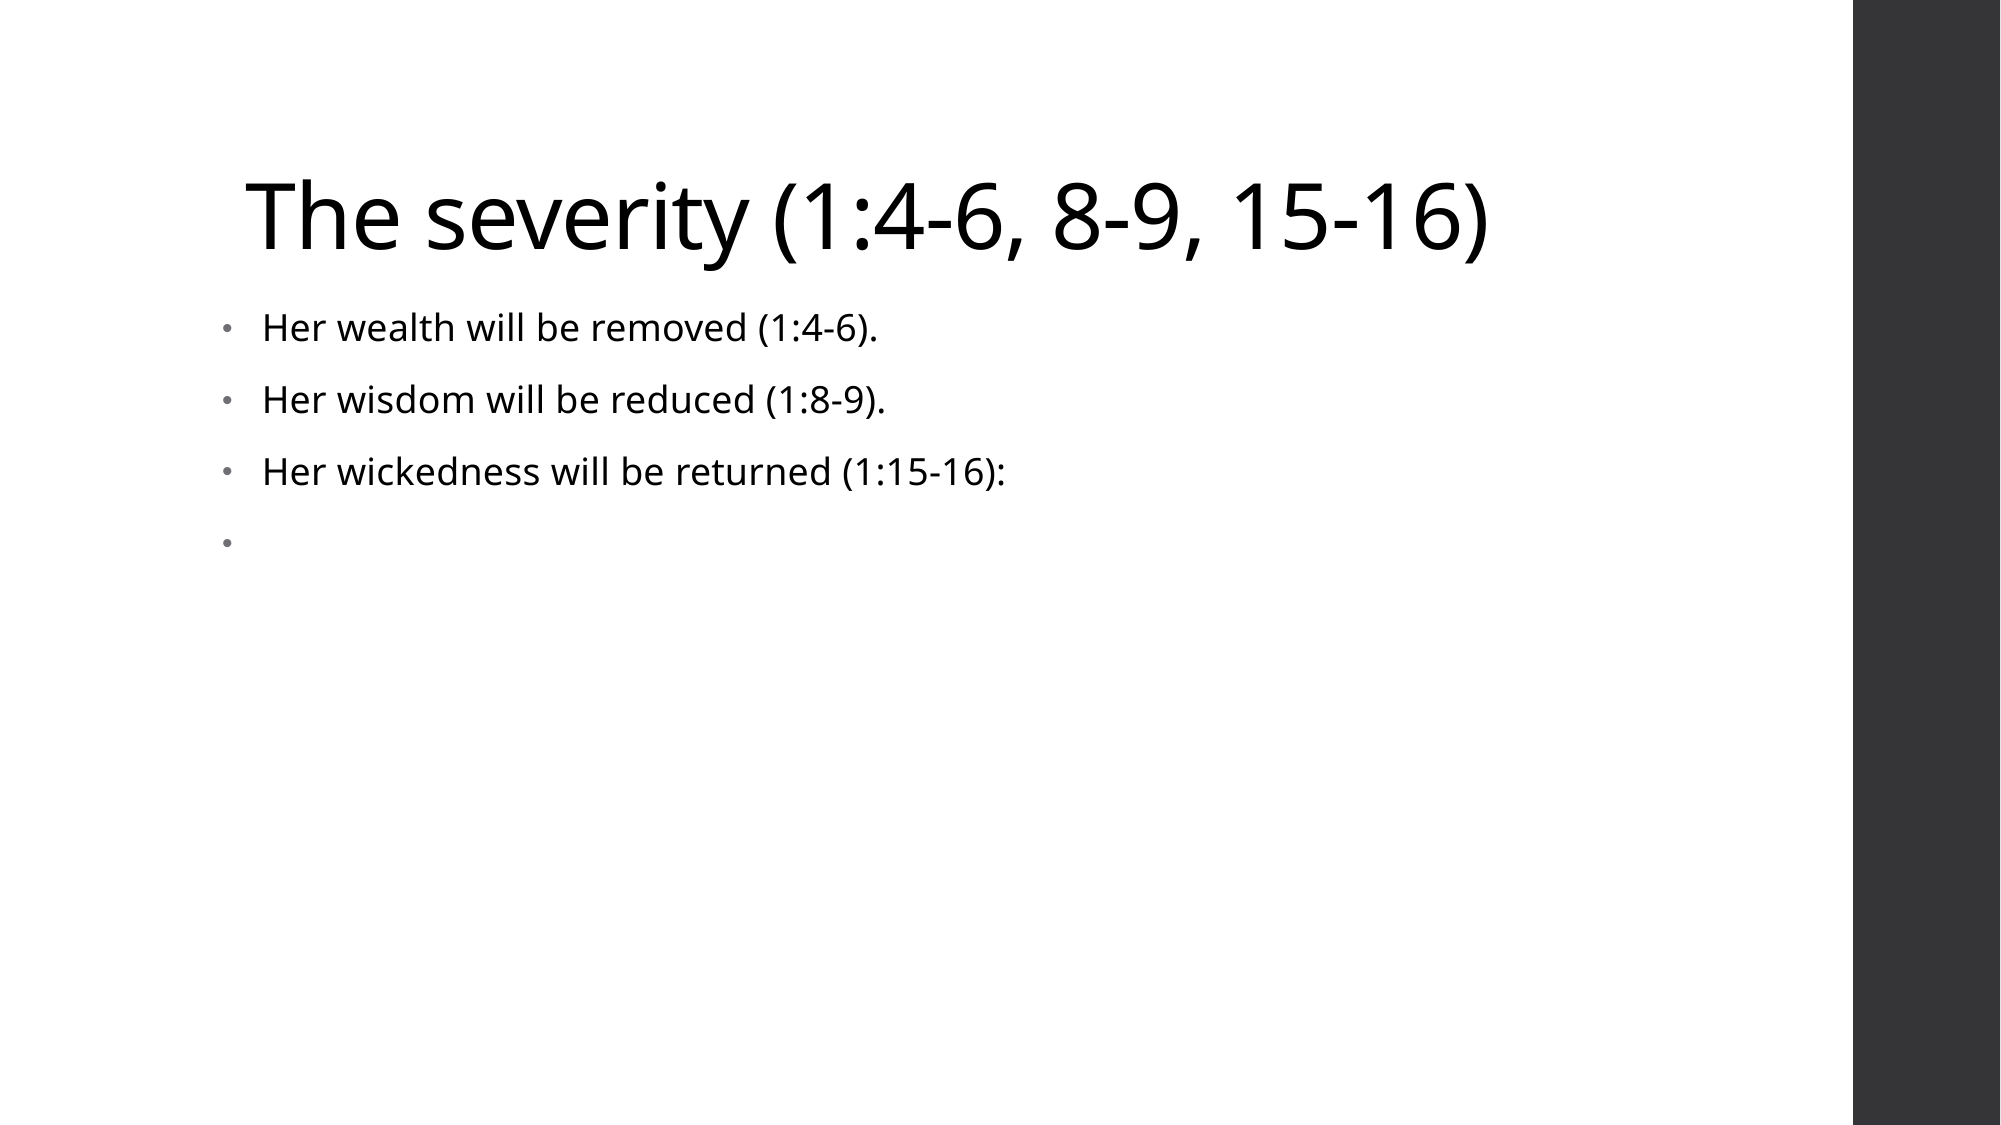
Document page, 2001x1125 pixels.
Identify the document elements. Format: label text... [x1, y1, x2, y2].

list Her wealth will be removed (1:4-6). Her wisdom will be reduced (1:8-9). Her wickedness will be returned (1:15-16): [206, 299, 1617, 1014]
title The severity (1:4-6, 8-9, 15-16) [206, 60, 1797, 278]
